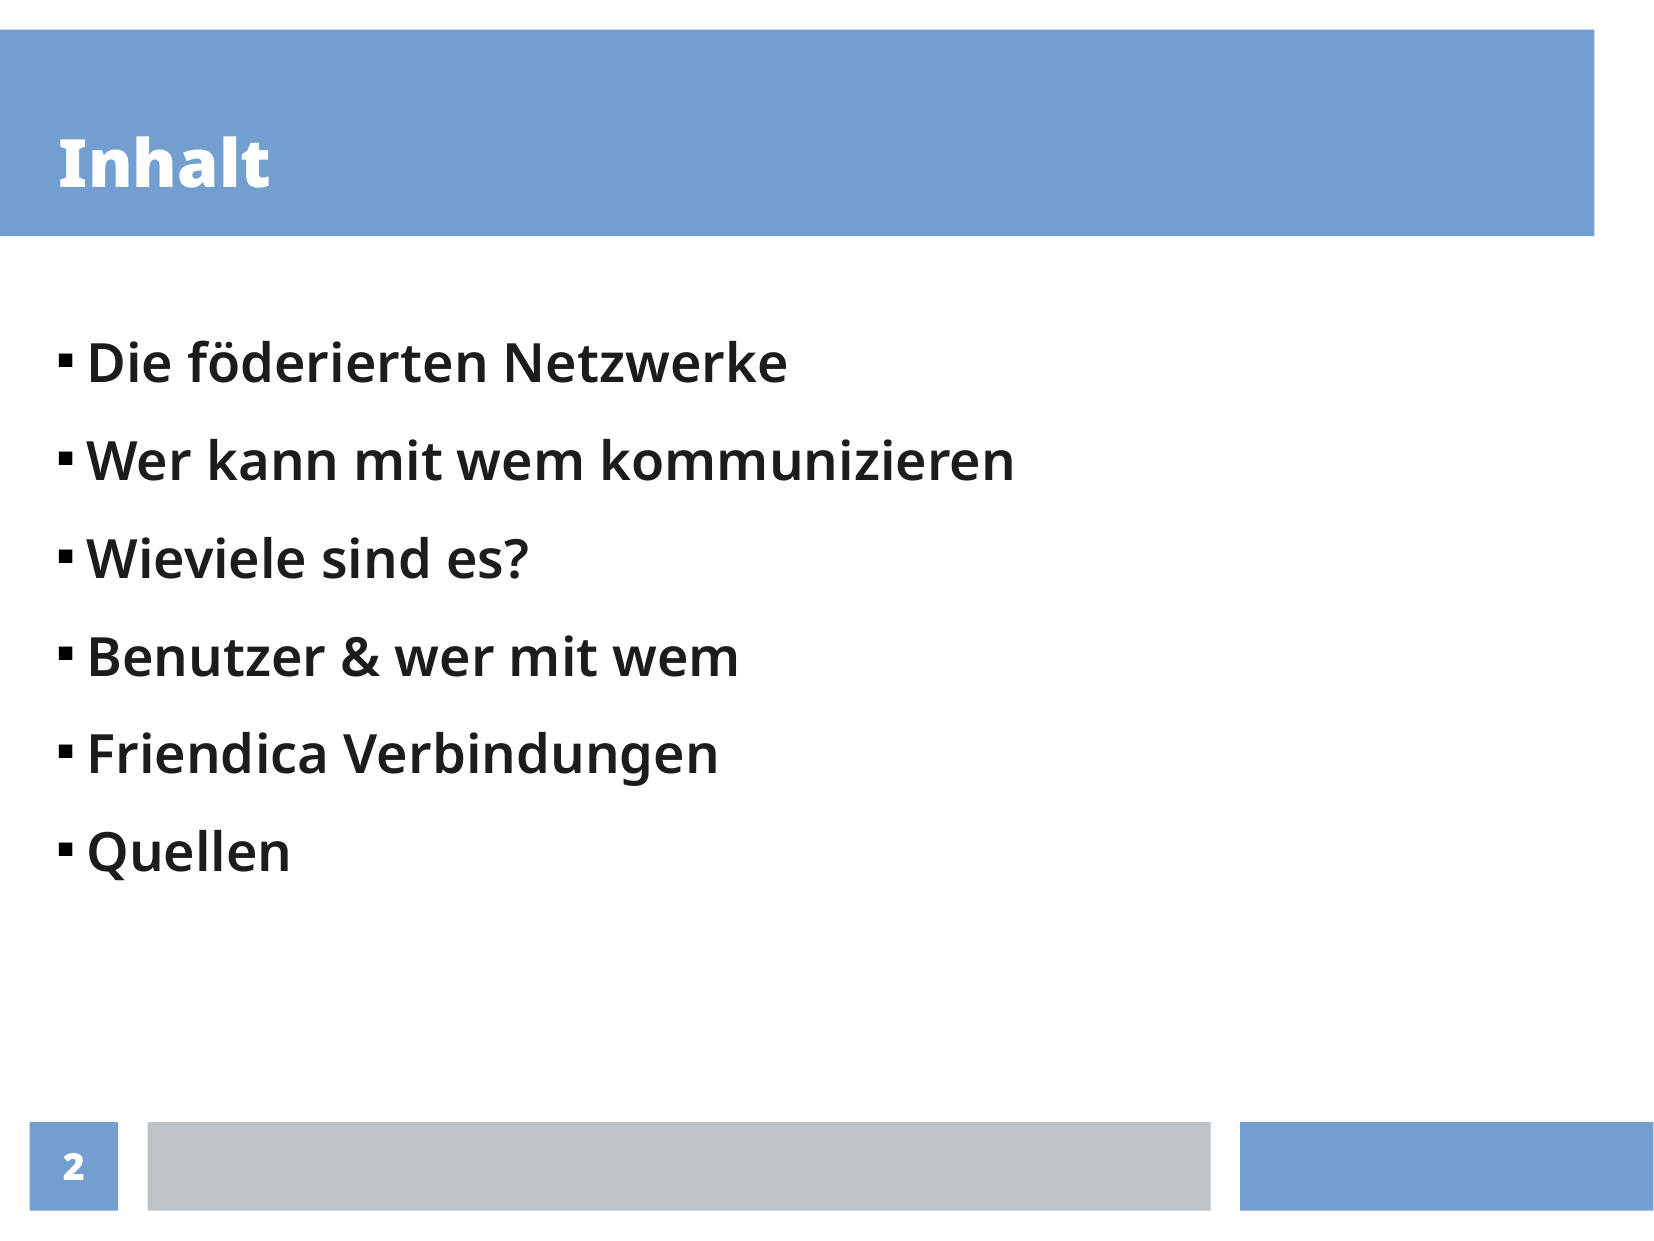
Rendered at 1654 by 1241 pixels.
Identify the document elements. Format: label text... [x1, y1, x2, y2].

list Die föderierten Netzwerke Wer kann mit wem kommunizieren Wieviele sind es? Benutzer & wer mit wem Friendica Verbindungen Quellen [59, 324, 1565, 1093]
title Inhalt [59, 59, 1595, 207]
